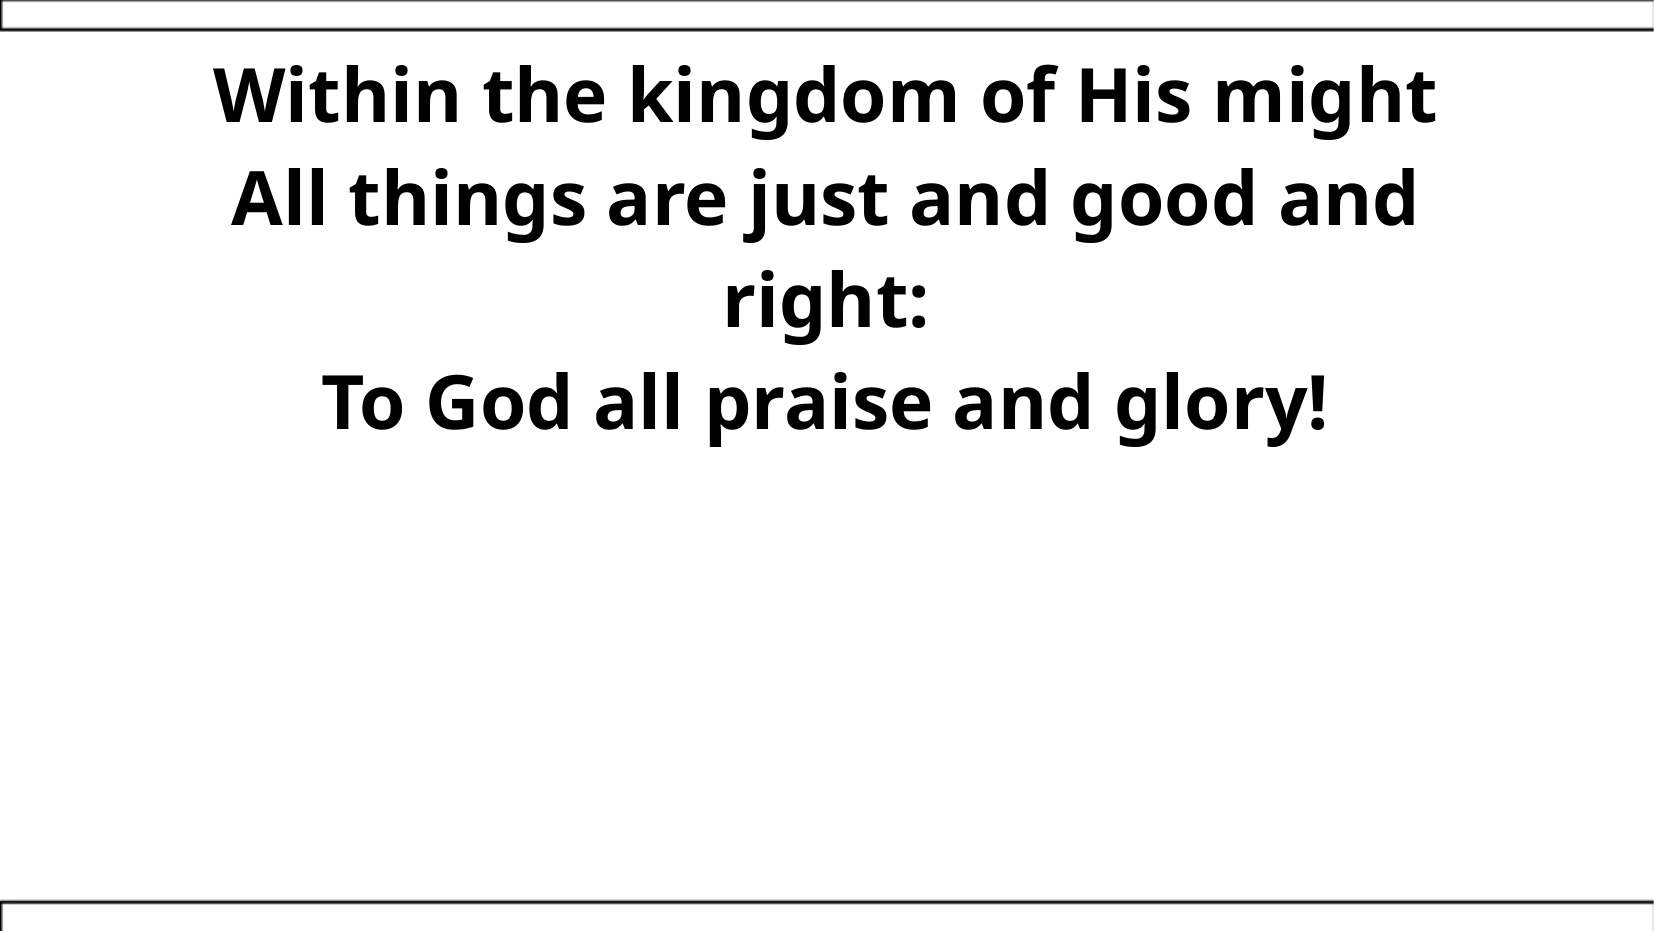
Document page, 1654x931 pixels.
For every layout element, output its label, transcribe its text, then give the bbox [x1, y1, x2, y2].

picture [0, 0, 1654, 931]
text_box Within the kingdom of His might All things are just and good and right: To God all praise and glory! [106, 35, 1547, 350]
